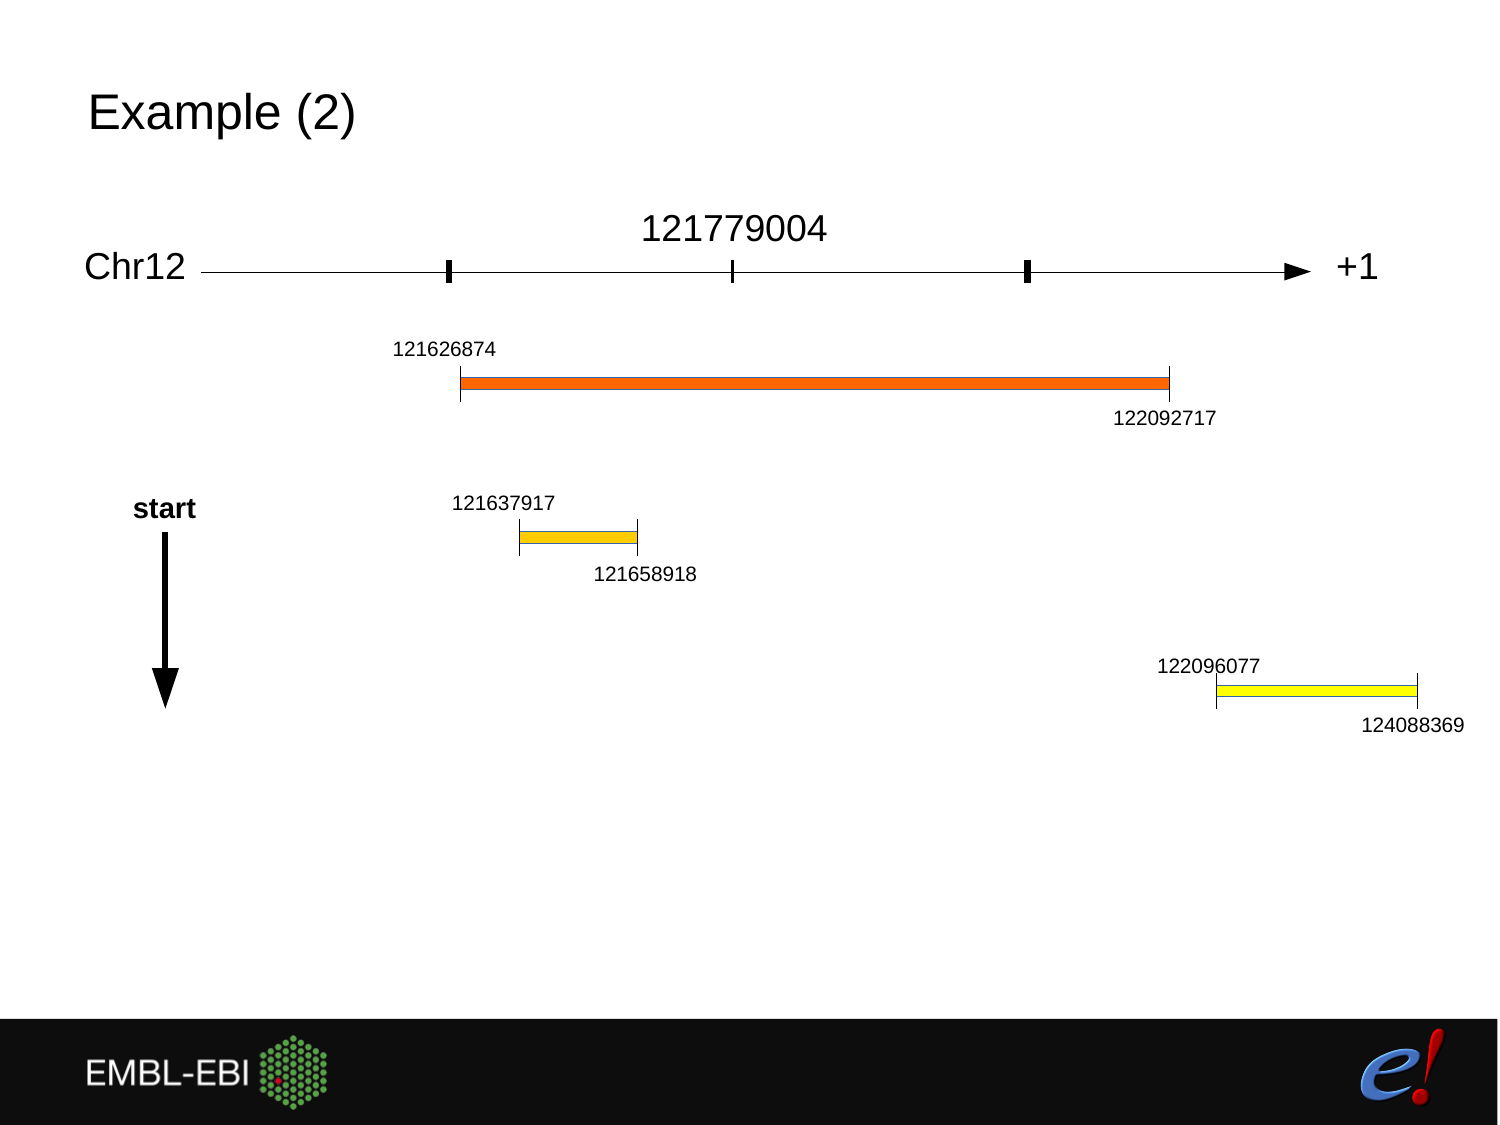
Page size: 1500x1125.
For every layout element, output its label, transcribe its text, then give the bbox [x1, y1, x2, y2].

picture [87, 1035, 327, 1110]
text_box 124088369 [1346, 706, 1480, 745]
picture [1357, 1026, 1448, 1112]
text_box Chr12 [69, 238, 201, 296]
text_box 121637917 [437, 484, 571, 523]
text_box 122092717 [1098, 398, 1232, 438]
text_box start [118, 484, 212, 532]
text_box 121658918 [578, 555, 712, 594]
text_box 122096077 [1142, 646, 1276, 686]
title Example (2) [87, 50, 1425, 175]
text_box [520, 531, 637, 544]
text_box 121779004 [625, 200, 843, 257]
text_box +1 [1321, 238, 1394, 296]
text_box [1217, 685, 1417, 697]
text_box [461, 377, 1169, 390]
text_box 121626874 [377, 330, 512, 369]
